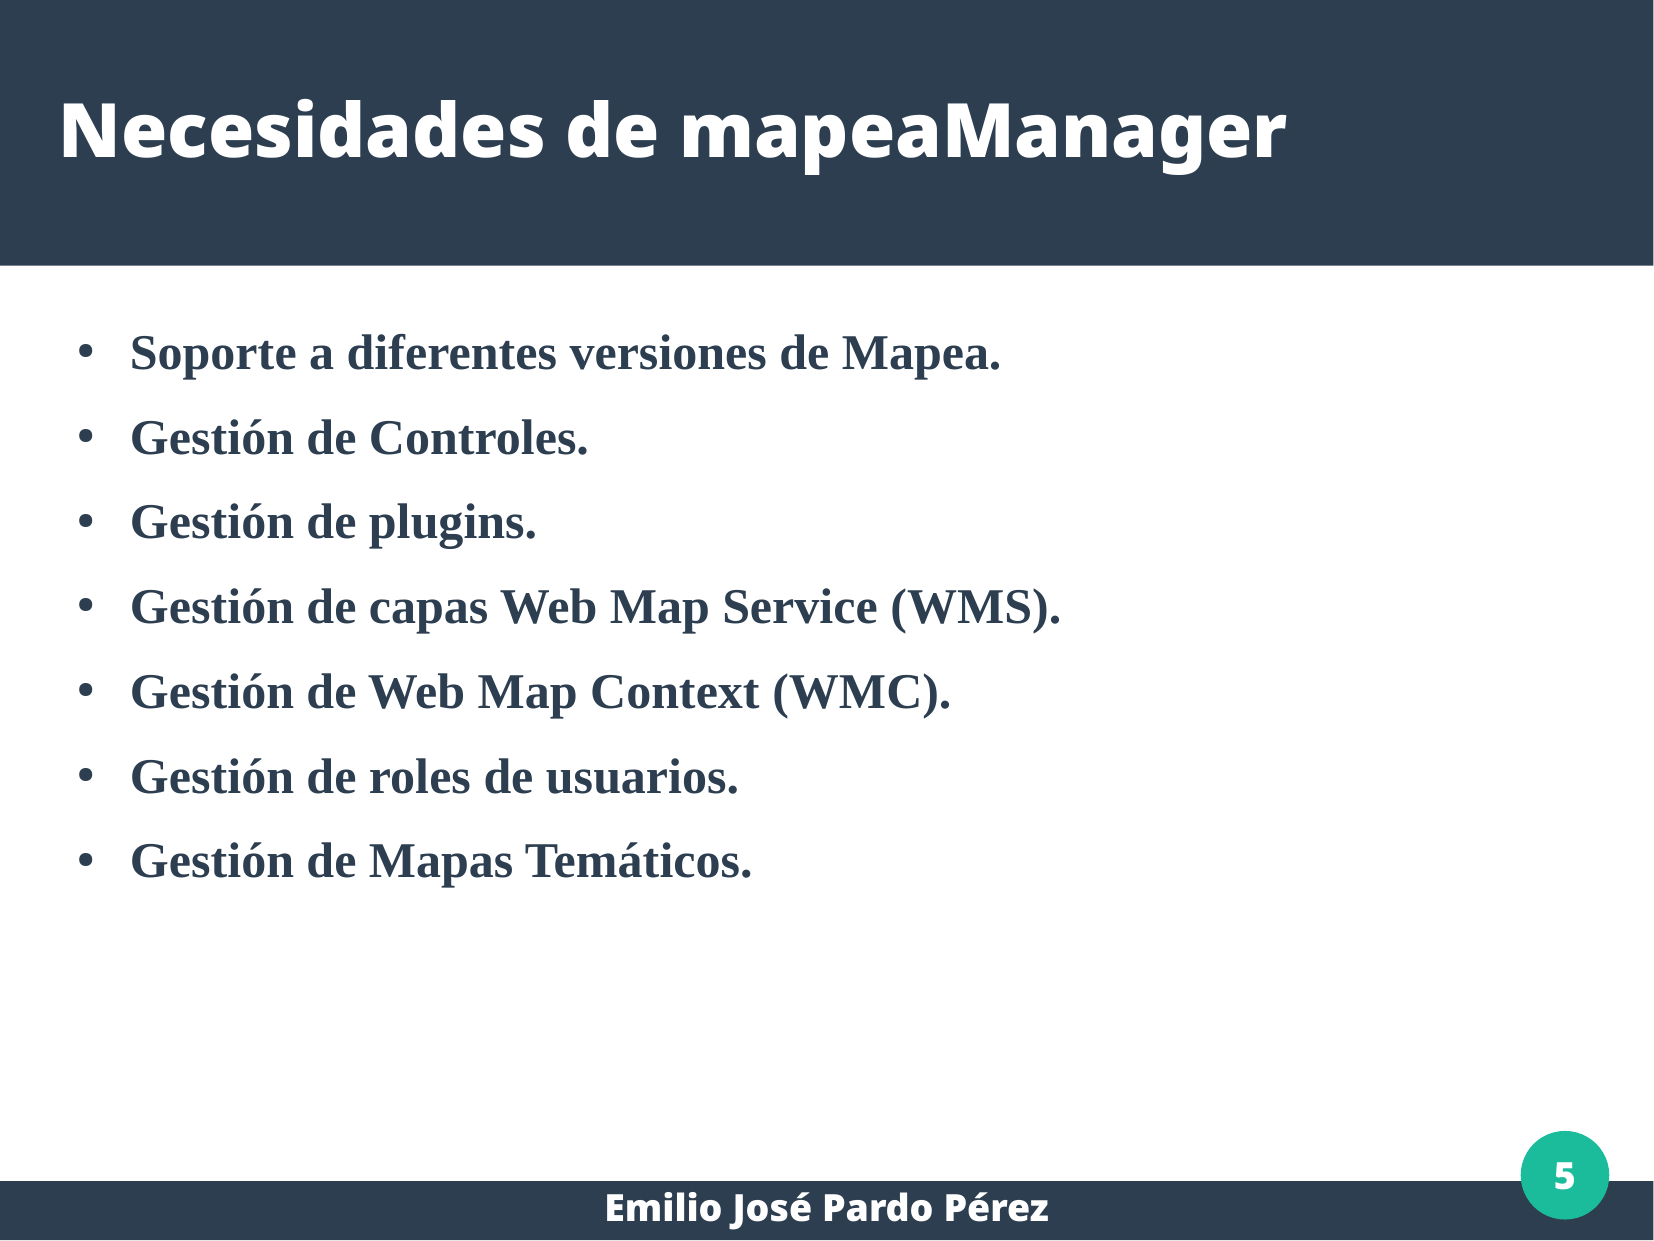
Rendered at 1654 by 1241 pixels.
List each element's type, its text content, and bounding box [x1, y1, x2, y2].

title Necesidades de mapeaManager [59, 49, 1595, 207]
list Soporte a diferentes versiones de Mapea. Gestión de Controles. Gestión de plugins. Gestión de capas Web Map Service (WMS). Gestión de Web Map Context (WMC). Gestión de roles de usuarios. Gestión de Mapas Temáticos. [59, 324, 1595, 1152]
